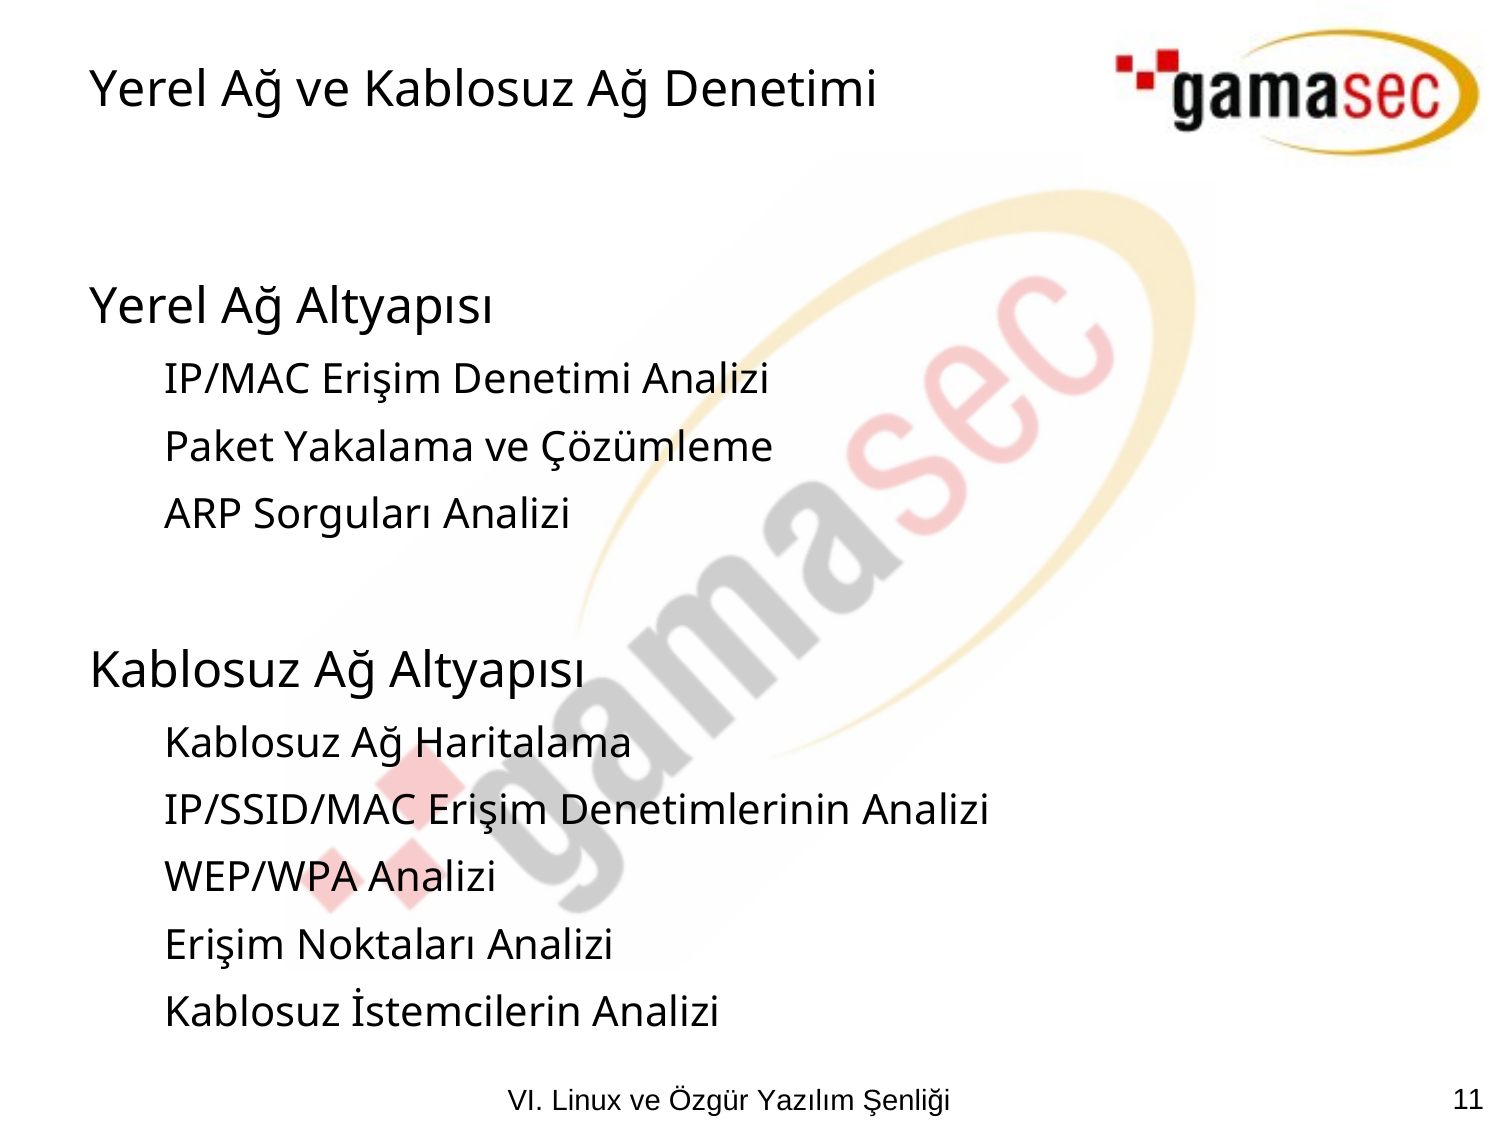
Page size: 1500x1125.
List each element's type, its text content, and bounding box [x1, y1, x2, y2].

title Yerel Ağ ve Kablosuz Ağ Denetimi [75, 45, 1070, 233]
list Yerel Ağ Altyapısı IP/MAC Erişim Denetimi Analizi Paket Yakalama ve Çözümleme ARP Sorguları Analizi Kablosuz Ağ Altyapısı Kablosuz Ağ Haritalama IP/SSID/MAC Erişim Denetimlerinin Analizi WEP/WPA Analizi Erişim Noktaları Analizi Kablosuz İstemcilerin Analizi [75, 262, 1426, 1006]
picture [284, 0, 1500, 262]
